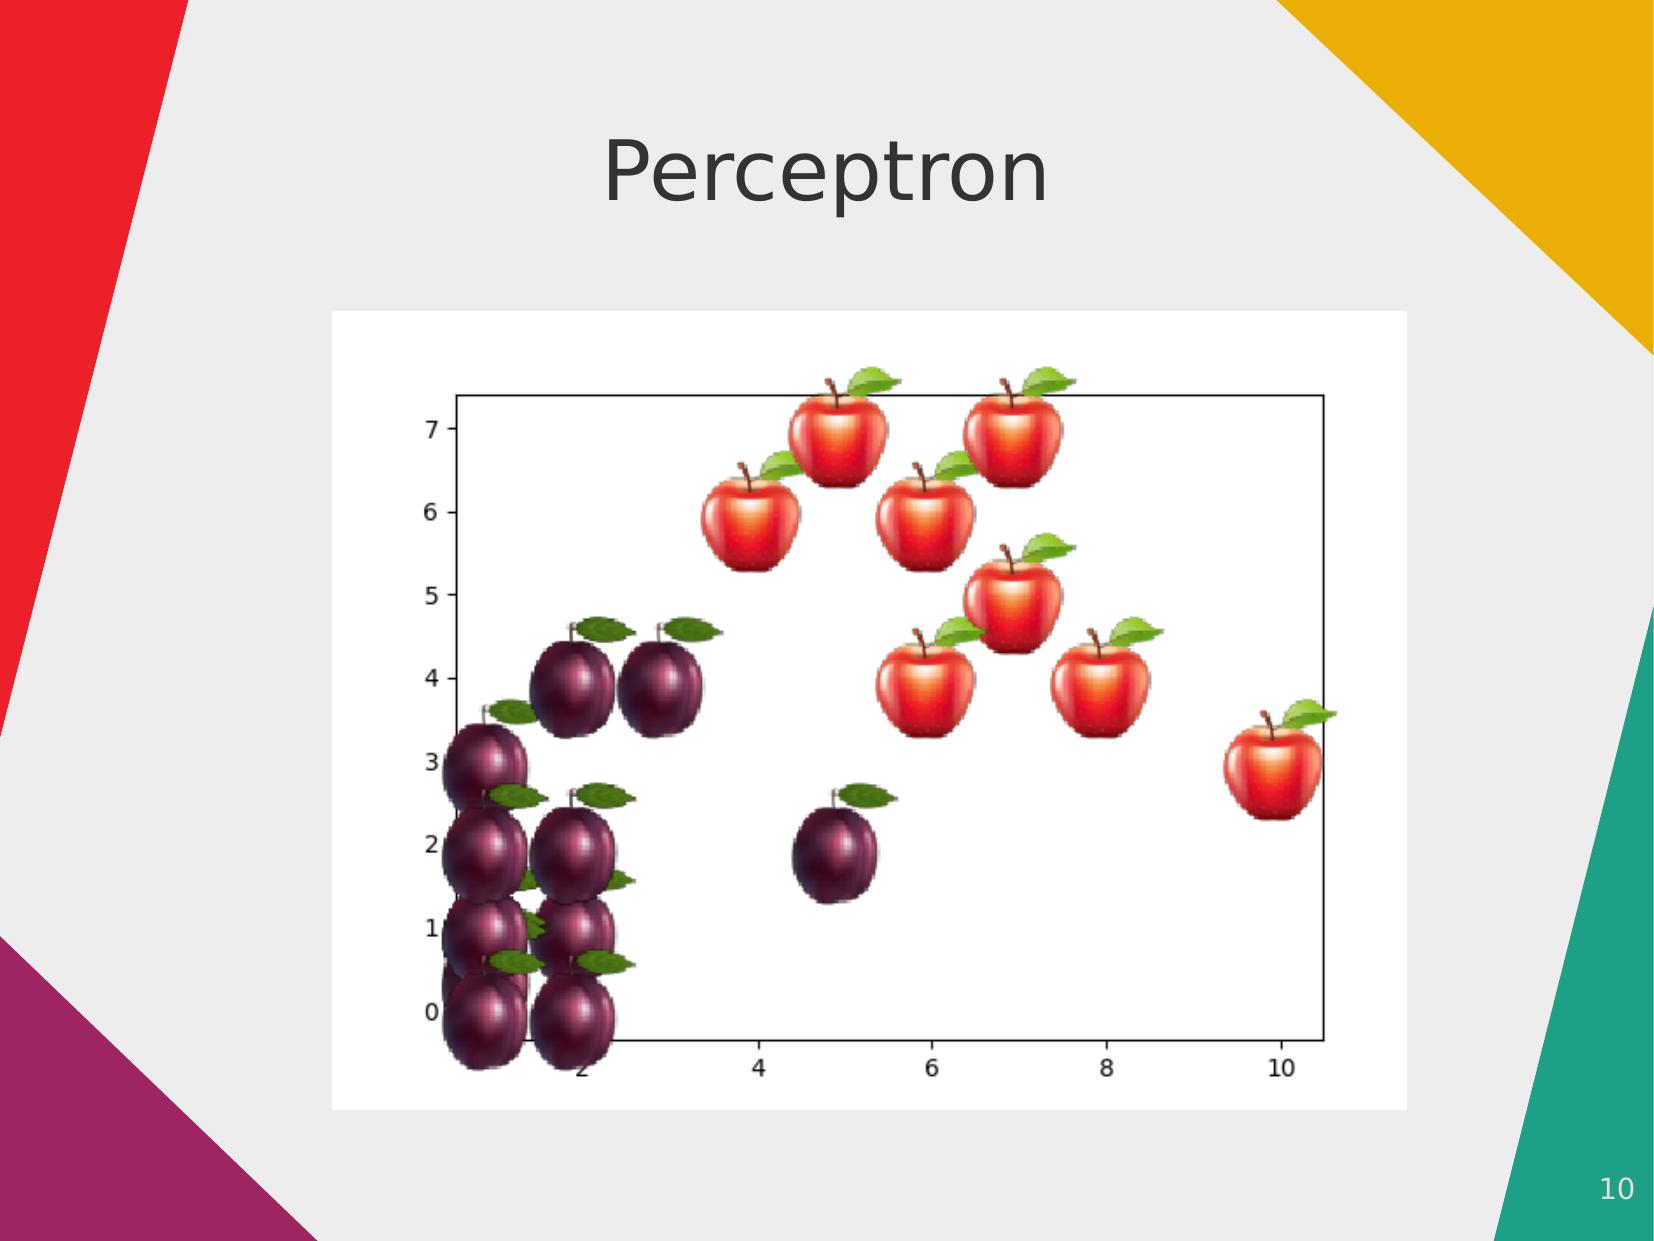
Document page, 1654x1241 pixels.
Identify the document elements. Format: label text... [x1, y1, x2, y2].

picture [332, 311, 1407, 1110]
title Perceptron [114, 73, 1539, 271]
